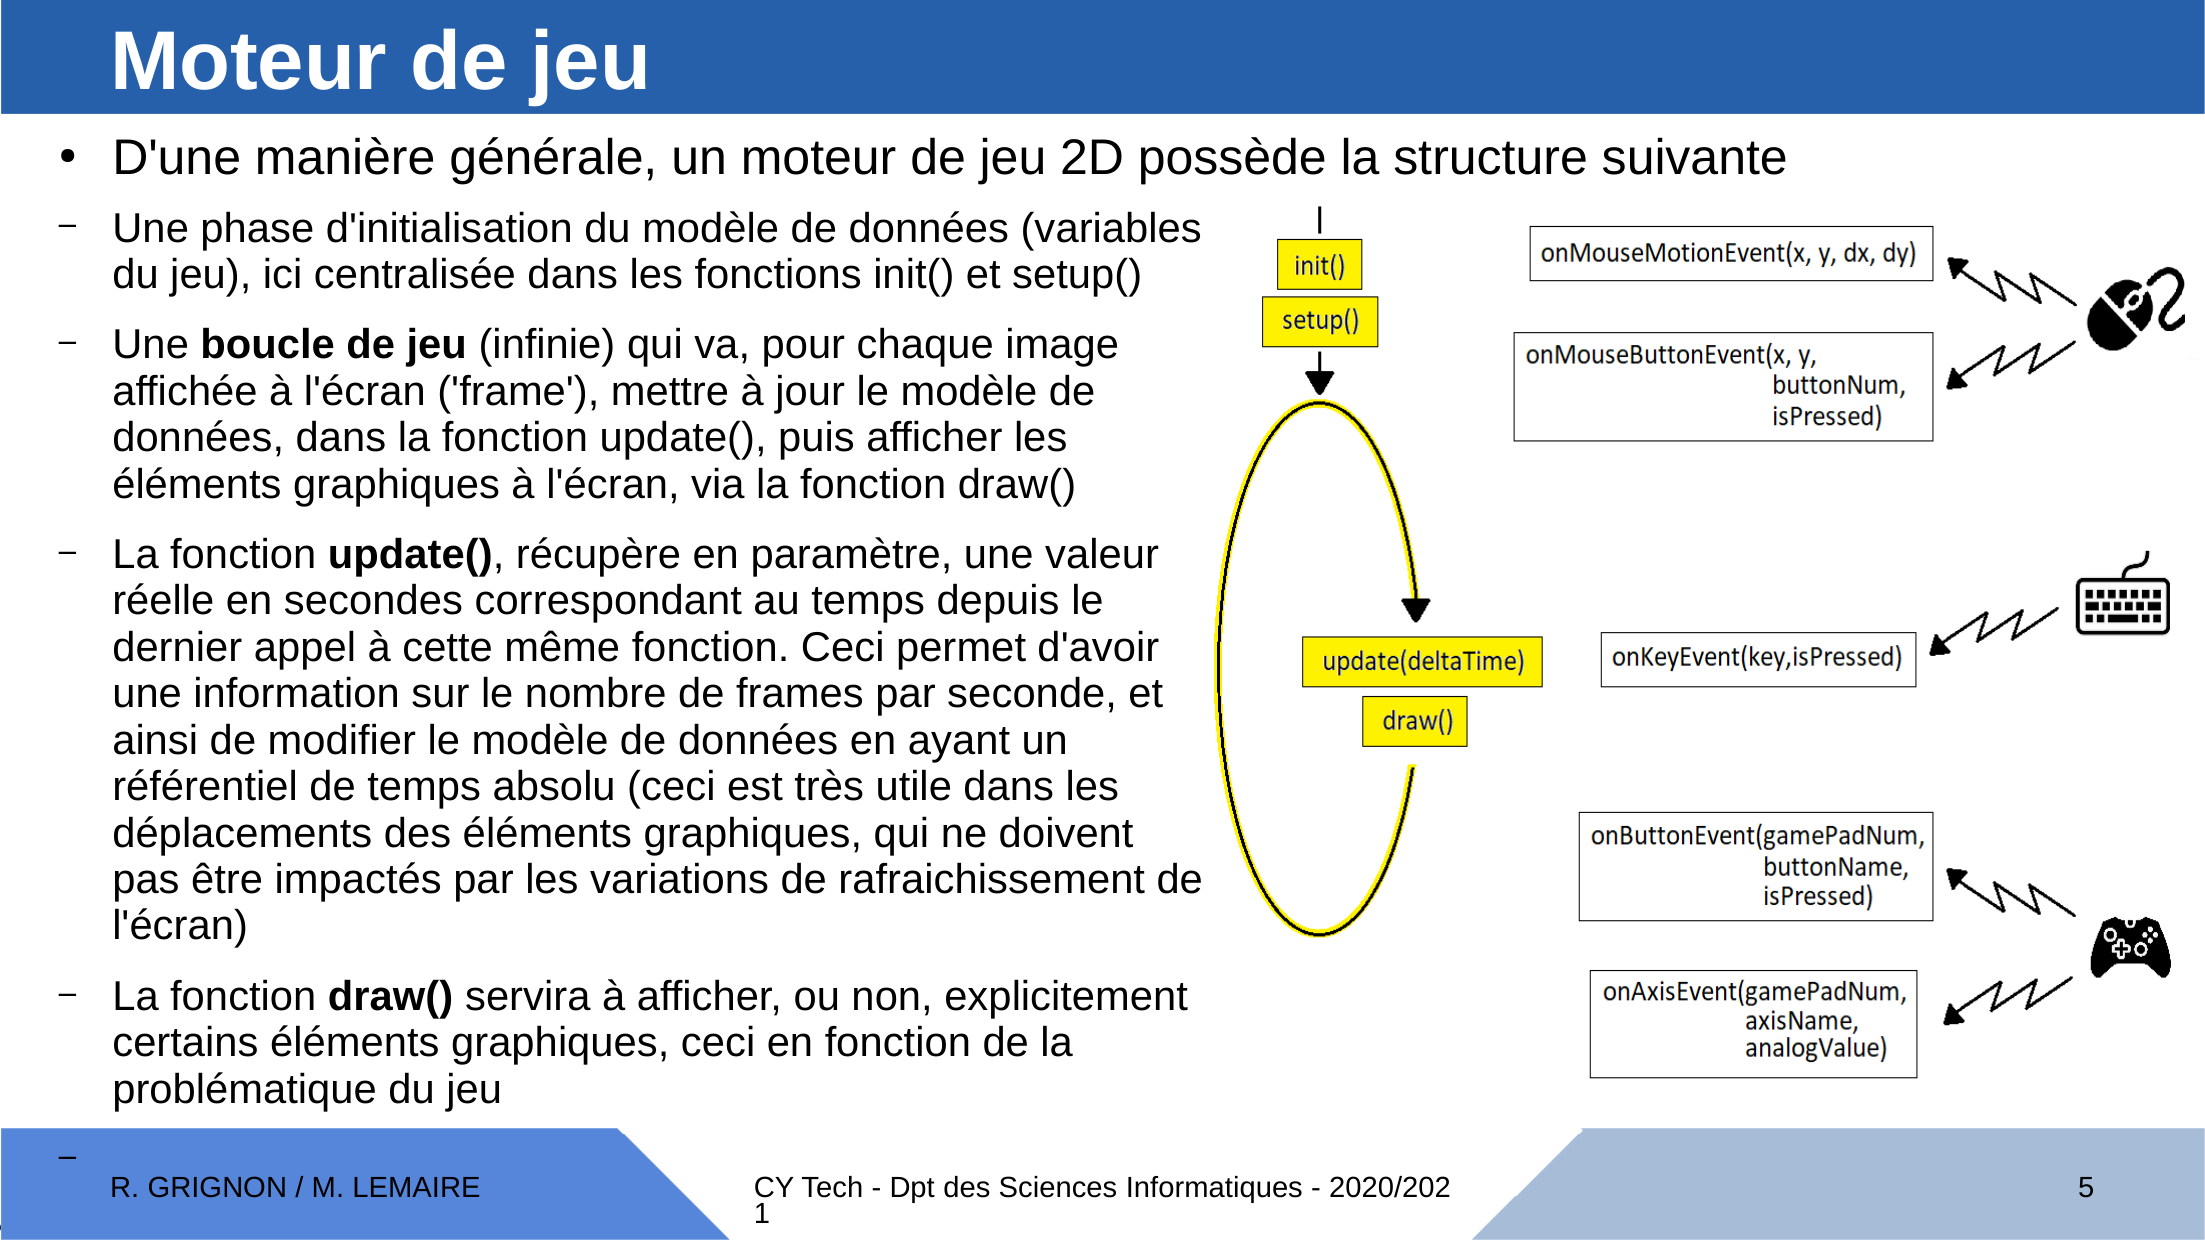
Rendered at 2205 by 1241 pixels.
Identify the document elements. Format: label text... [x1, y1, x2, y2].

picture [0, 0, 2205, 1241]
list Une phase d'initialisation du modèle de données (variables du jeu), ici centralisée dans les fonctions init() et setup() Une boucle de jeu (infinie) qui va, pour chaque image affichée à l'écran ('frame'), mettre à jour le modèle de données, dans la fonction update(), puis afficher les éléments graphiques à l'écran, via la fonction draw() La fonction update(), récupère en paramètre, une valeur réelle en secondes correspondant au temps depuis le dernier appel à cette même fonction. Ceci permet d'avoir une information sur le nombre de frames par seconde, et ainsi de modifier le modèle de données en ayant un référentiel de temps absolu (ceci est très utile dans les déplacements des éléments graphiques, qui ne doivent pas être impactés par les variations de rafraichissement de l'écran) La fonction draw() servira à afficher, ou non, explicitement certains éléments graphiques, ceci en fonction de la problématique du jeu [0, 275, 1207, 1241]
title Moteur de jeu [110, 49, 2095, 199]
list D'une manière générale, un moteur de jeu 2D possède la structure suivante [41, 199, 2191, 303]
